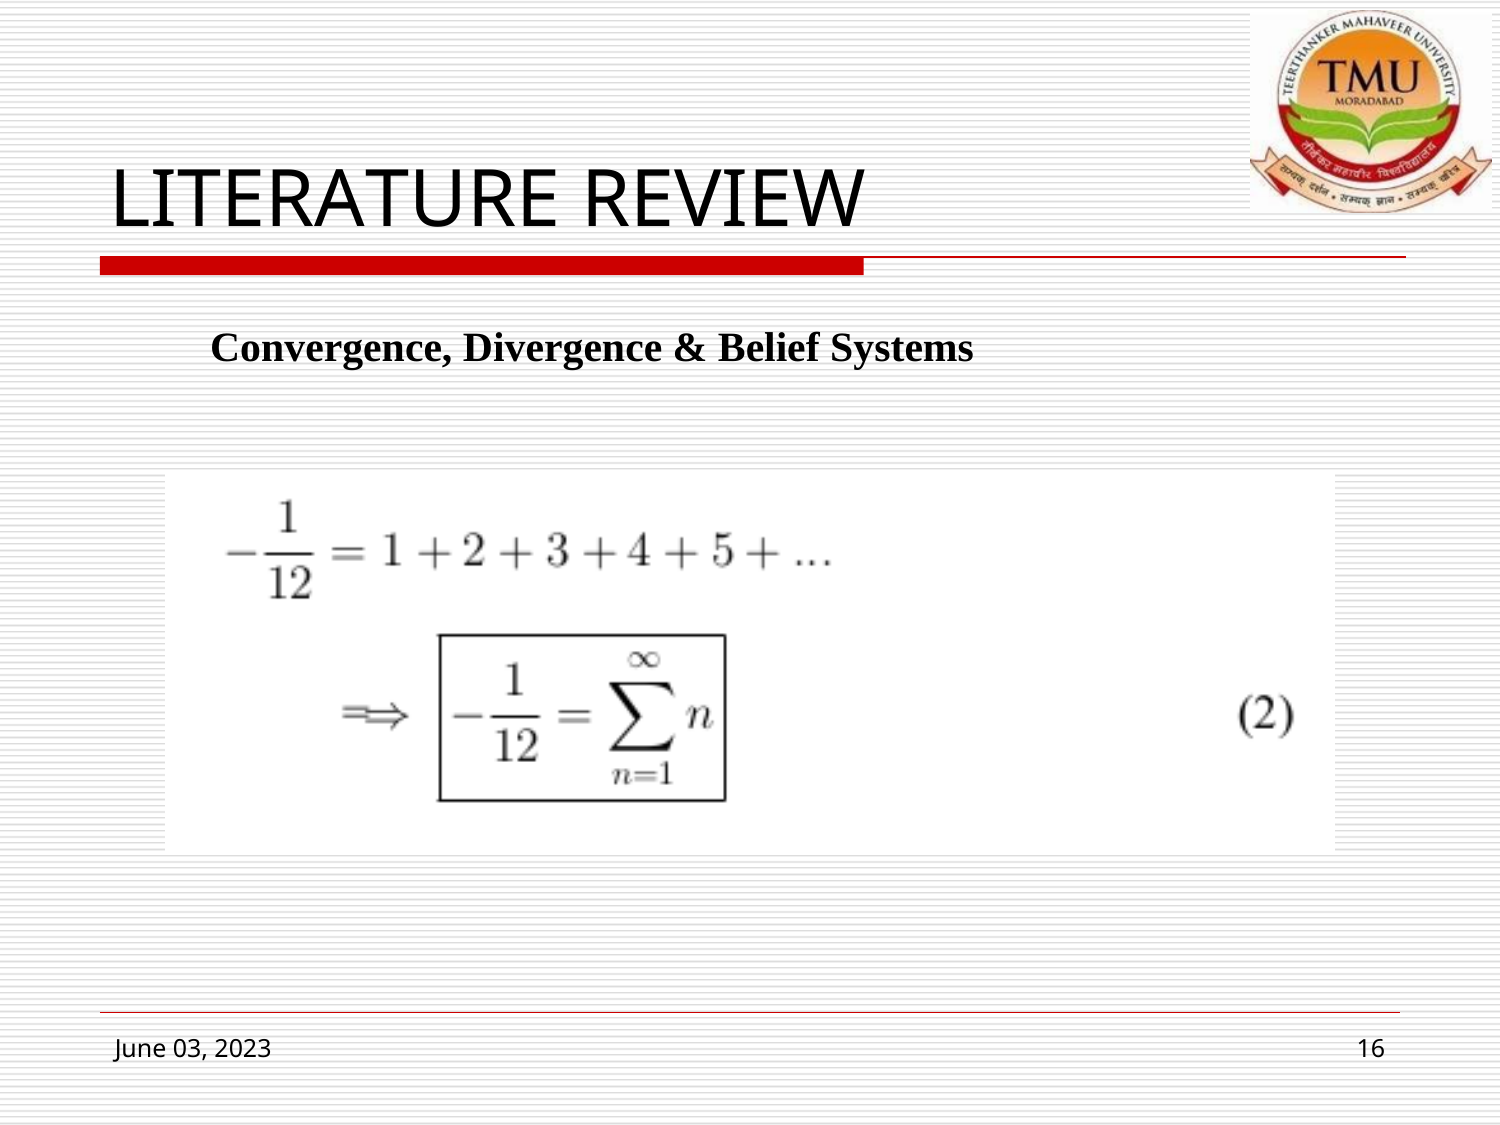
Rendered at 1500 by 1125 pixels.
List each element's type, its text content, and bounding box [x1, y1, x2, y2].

picture [0, 0, 1500, 1125]
list Convergence, Divergence & Belief Systems [117, 287, 1426, 1038]
text_box <number> [1074, 1024, 1401, 1103]
text_box June 03, 2023 [99, 1024, 426, 1103]
title LITERATURE REVIEW [94, 50, 1407, 250]
